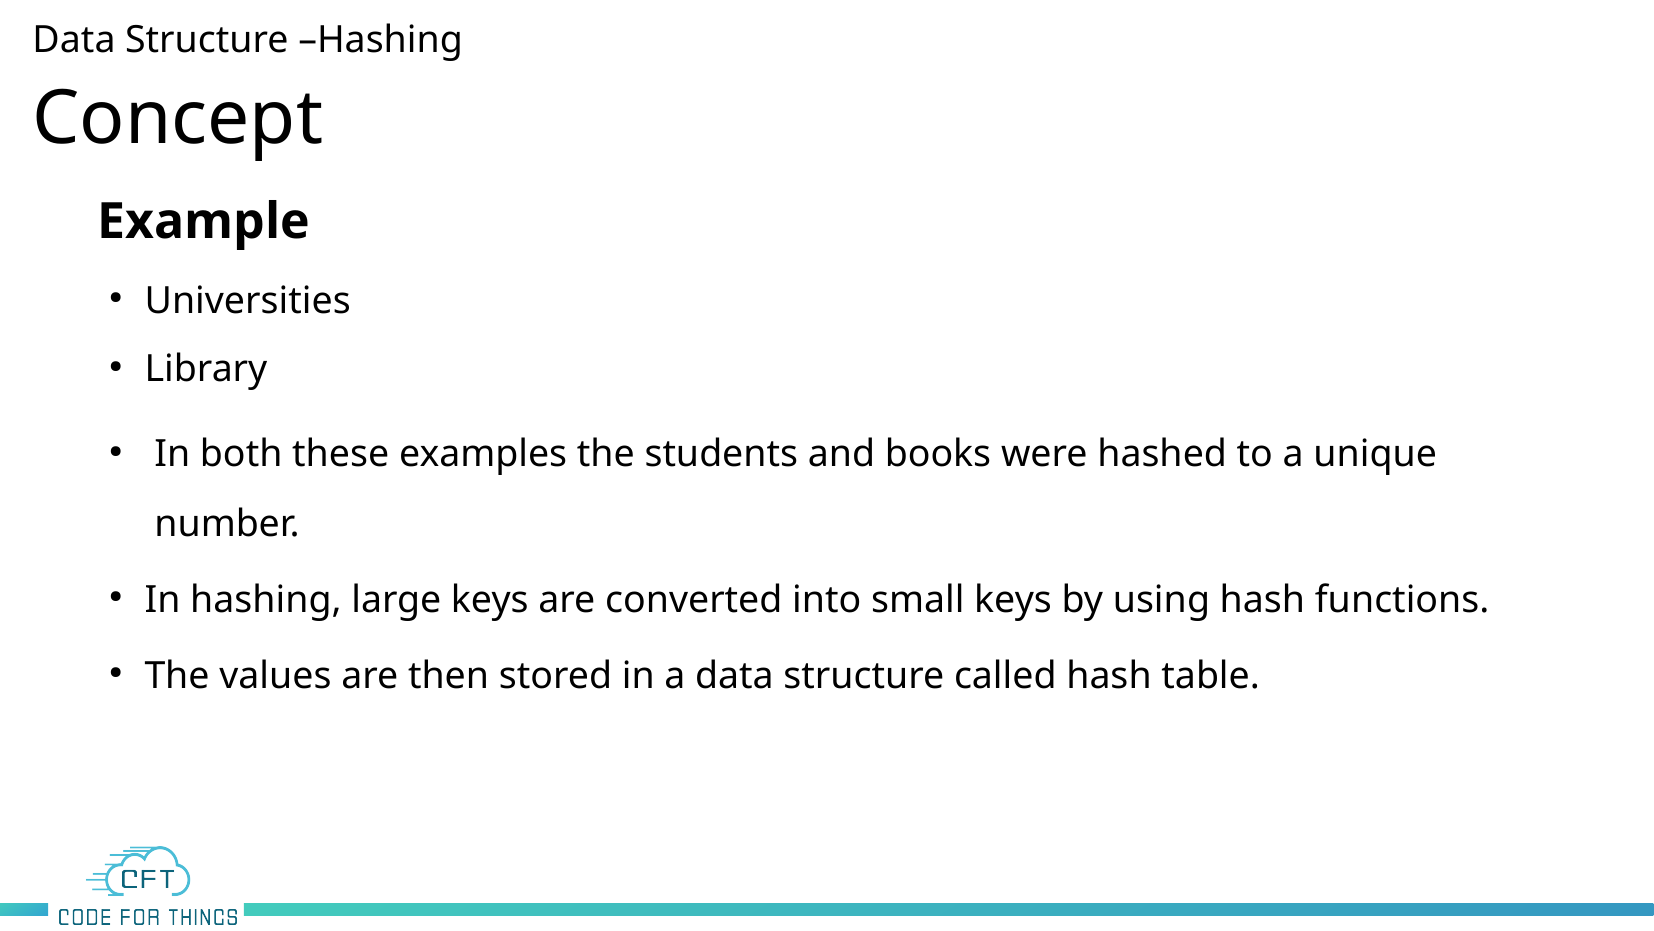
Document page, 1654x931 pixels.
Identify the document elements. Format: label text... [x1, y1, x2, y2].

picture [59, 846, 237, 925]
text_box Universities Library [94, 265, 461, 402]
text_box Example [82, 177, 544, 251]
text_box In both these examples the students and books were hashed to a unique number. In hashing, large keys are converted into small keys by using hash functions. The values are then stored in a data structure called hash table. [94, 419, 1630, 686]
title Data Structure –Hashing Concept [32, 12, 1184, 166]
